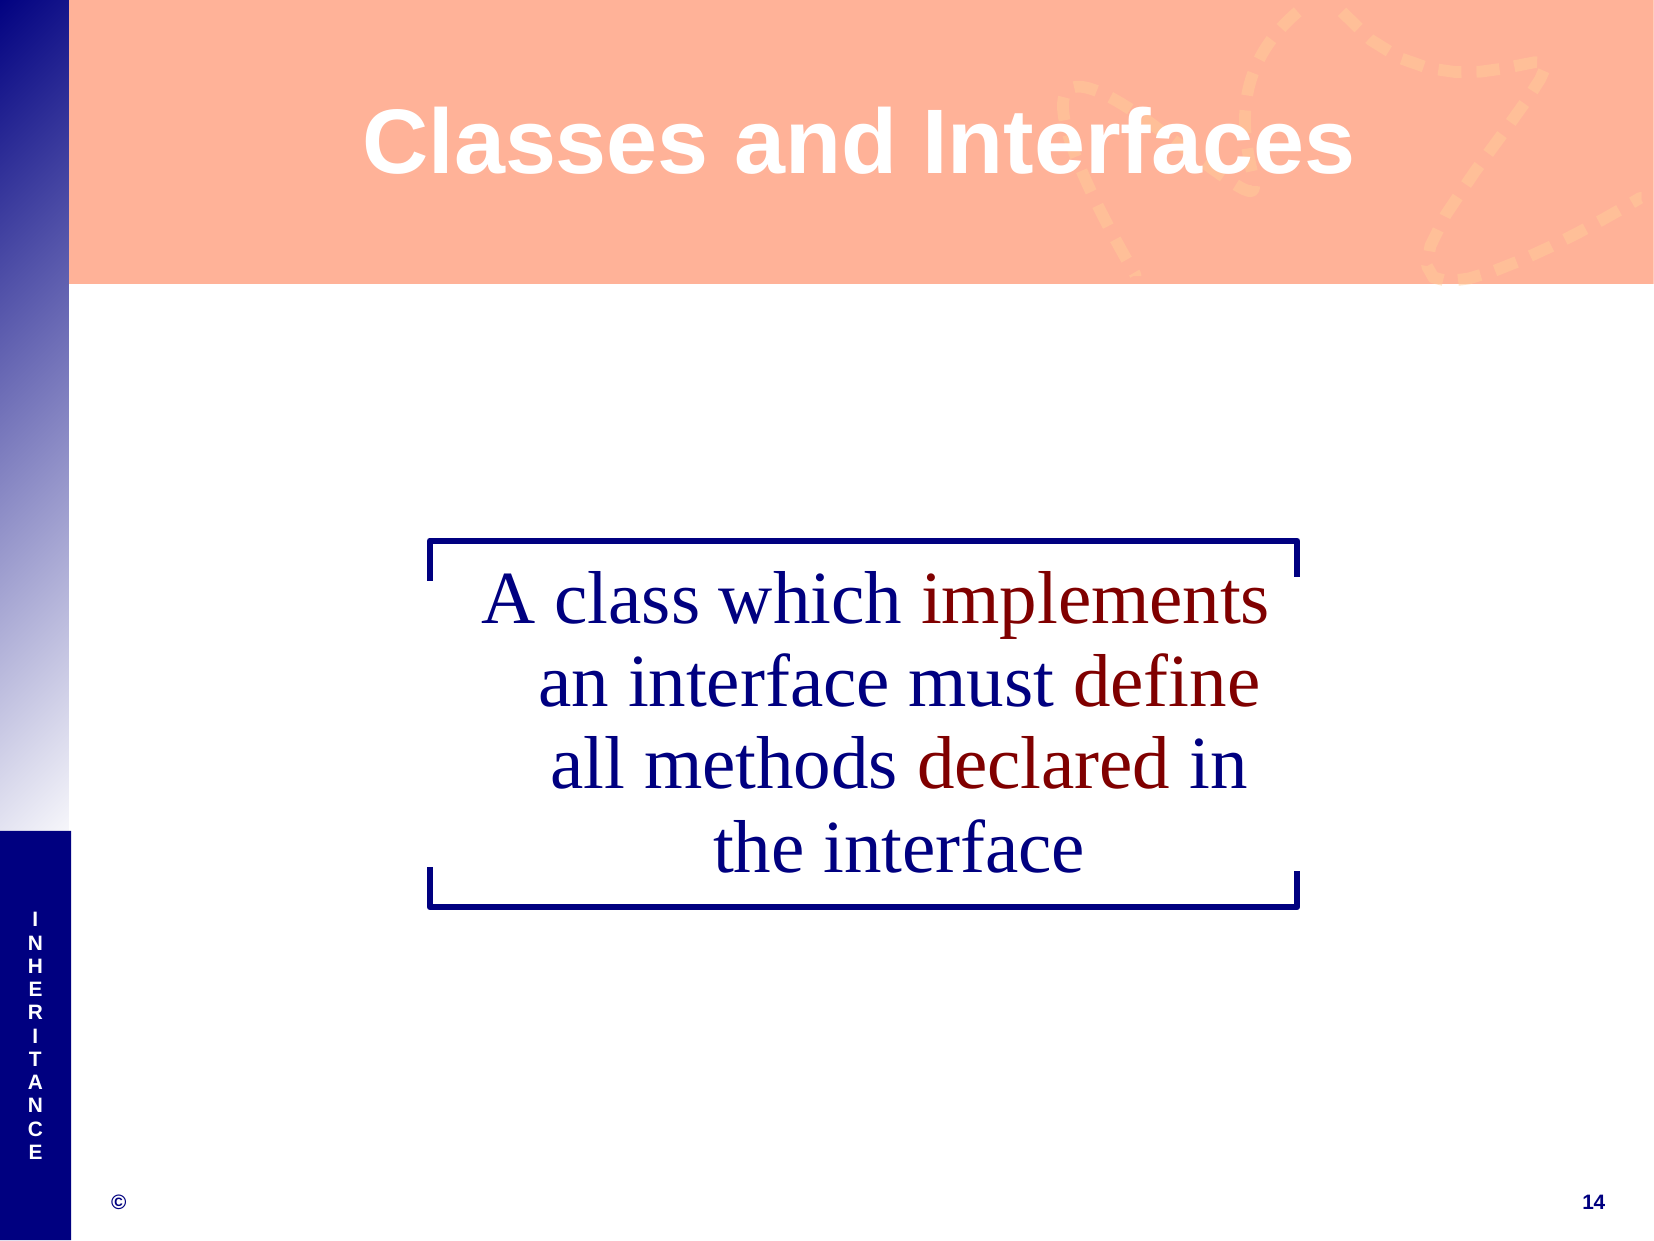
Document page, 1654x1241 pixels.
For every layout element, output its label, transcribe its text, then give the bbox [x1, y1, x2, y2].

title Classes and Interfaces [103, 37, 1617, 246]
text_box A class which implements an interface must define all methods declared in the interface [445, 513, 1282, 931]
text_box I N H E R I T A N C E [0, 830, 71, 1241]
